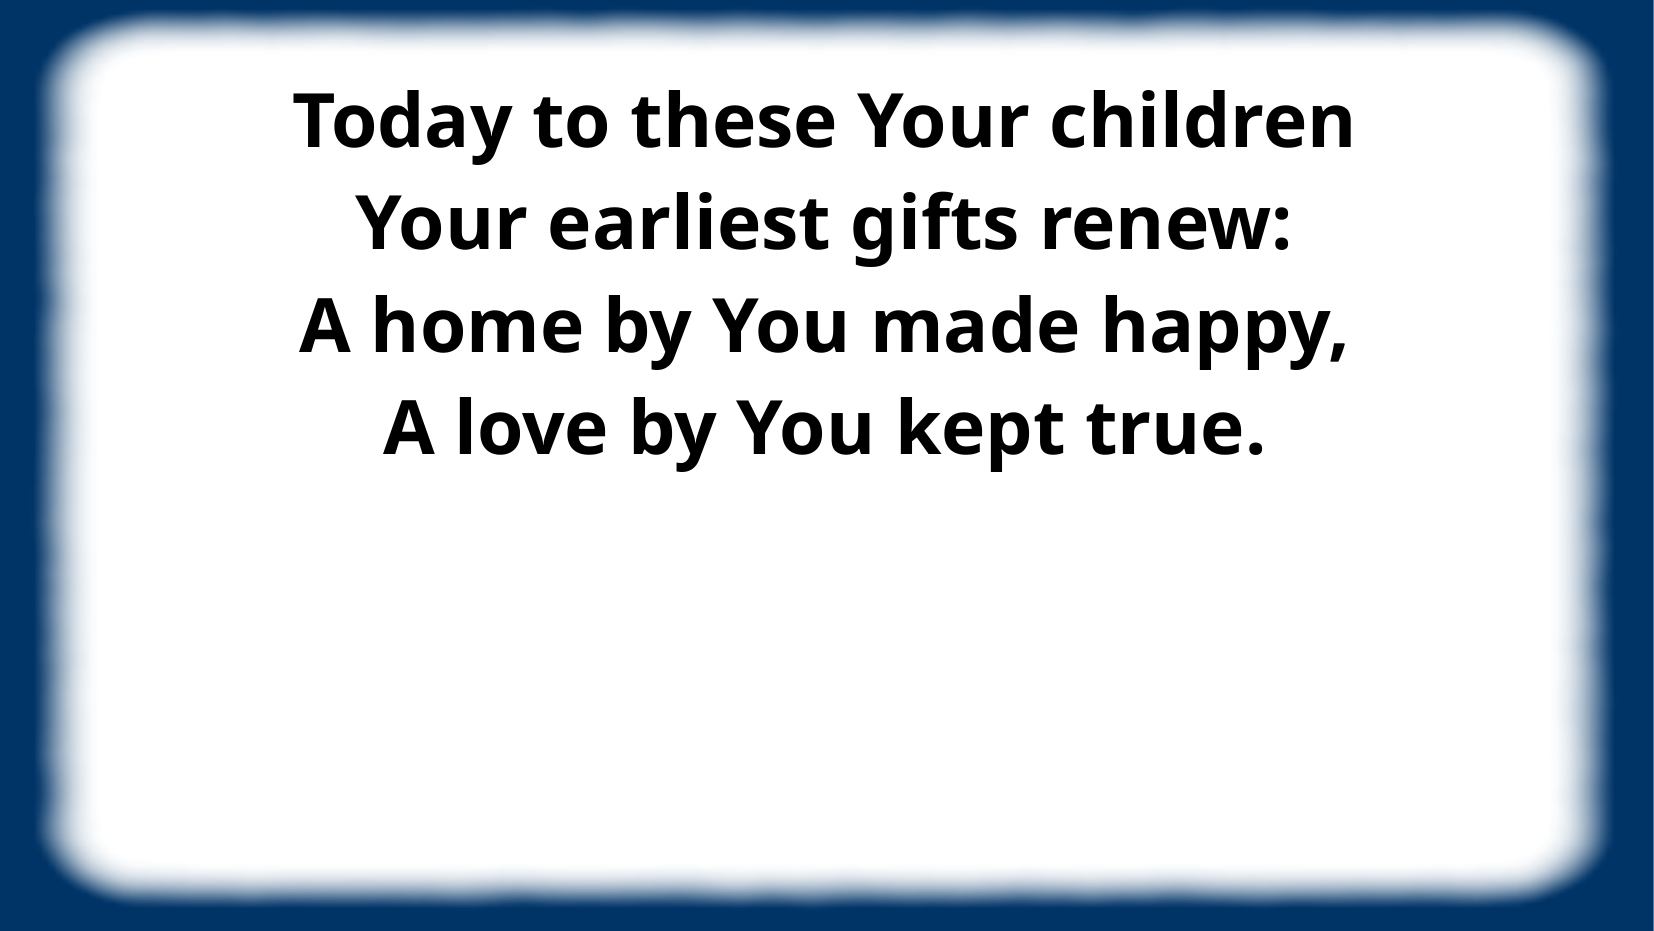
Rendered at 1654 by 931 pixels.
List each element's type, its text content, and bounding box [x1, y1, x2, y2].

picture [0, 0, 1654, 931]
text_box Today to these Your children Your earliest gifts renew: A home by You made happy, A love by You kept true. [105, 60, 1546, 475]
